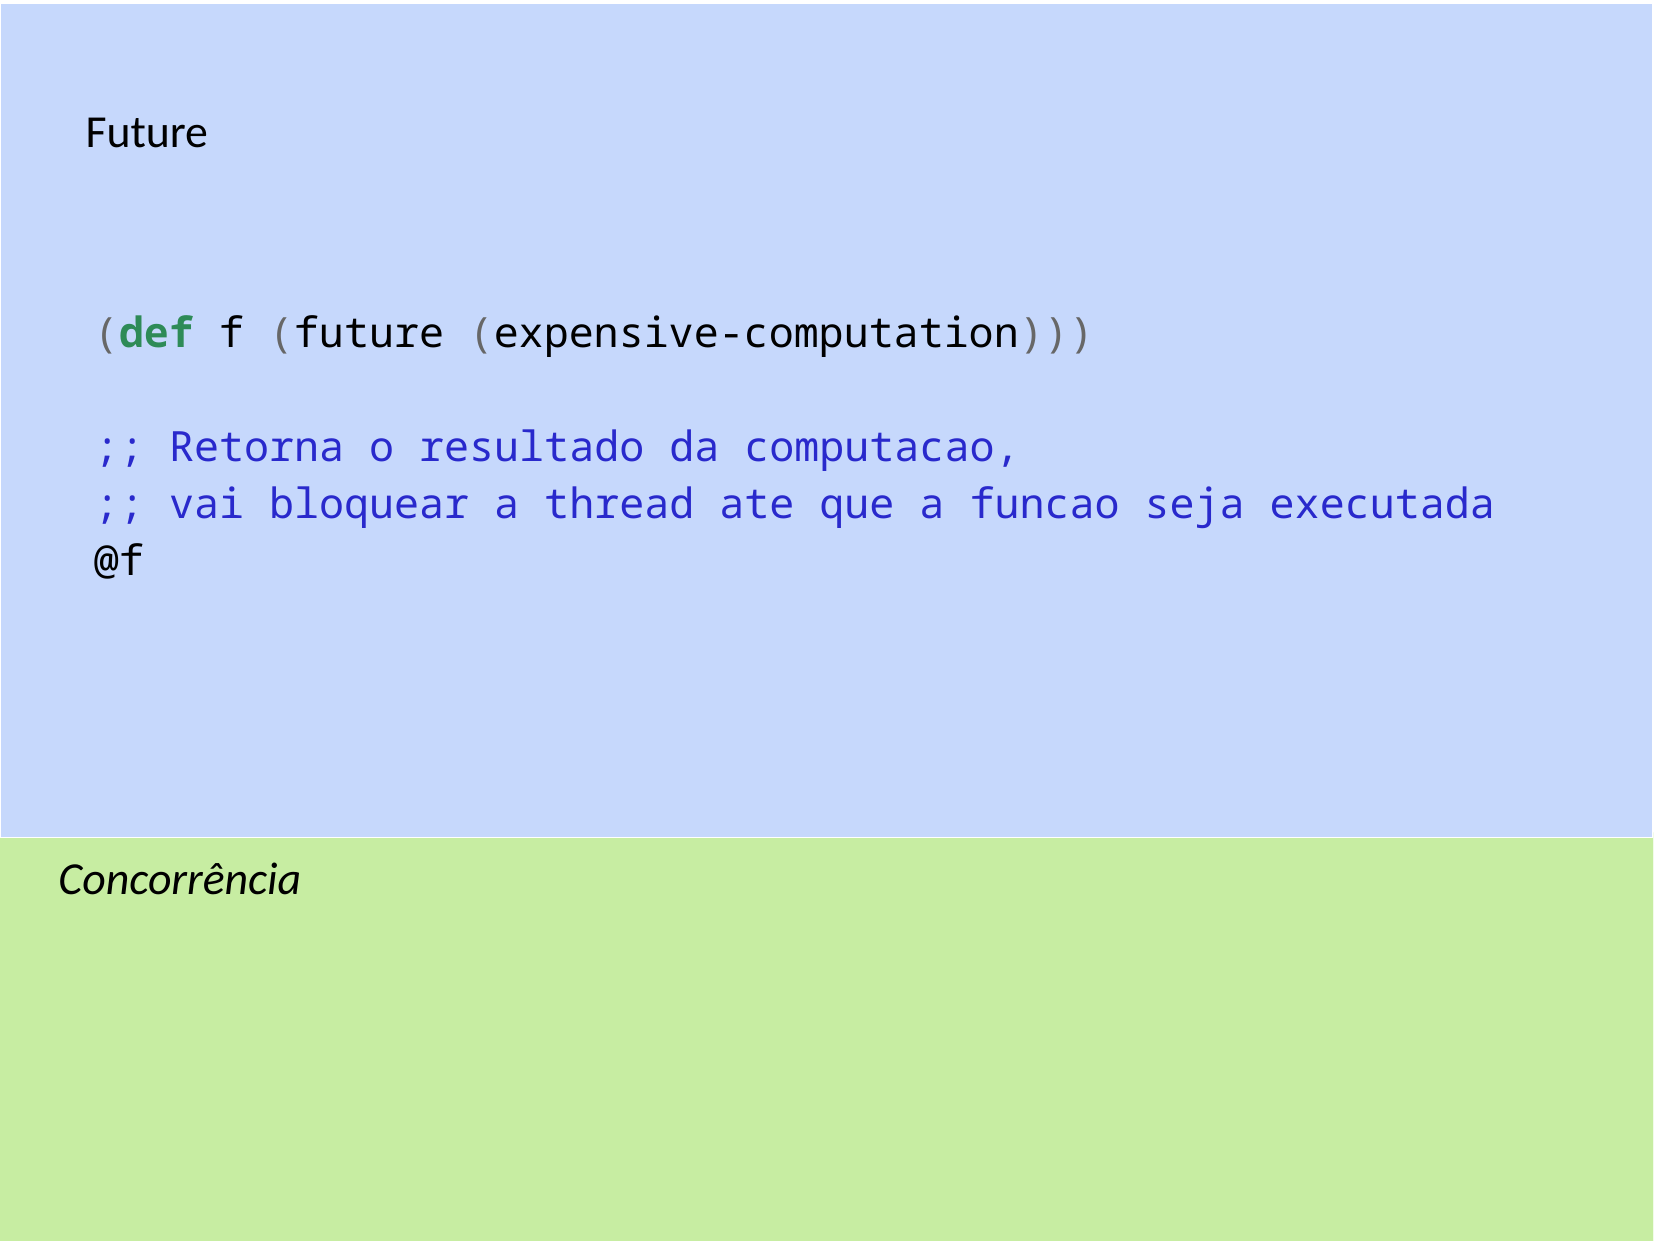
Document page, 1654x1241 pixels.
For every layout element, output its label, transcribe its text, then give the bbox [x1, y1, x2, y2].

text_box Concorrência [43, 852, 377, 914]
text_box (def f (future (expensive-computation))) ;; Retorna o resultado da computacao, ;; vai bloquear a thread ate que a funcao seja executada @f [79, 295, 1536, 624]
text_box Future [70, 106, 223, 168]
